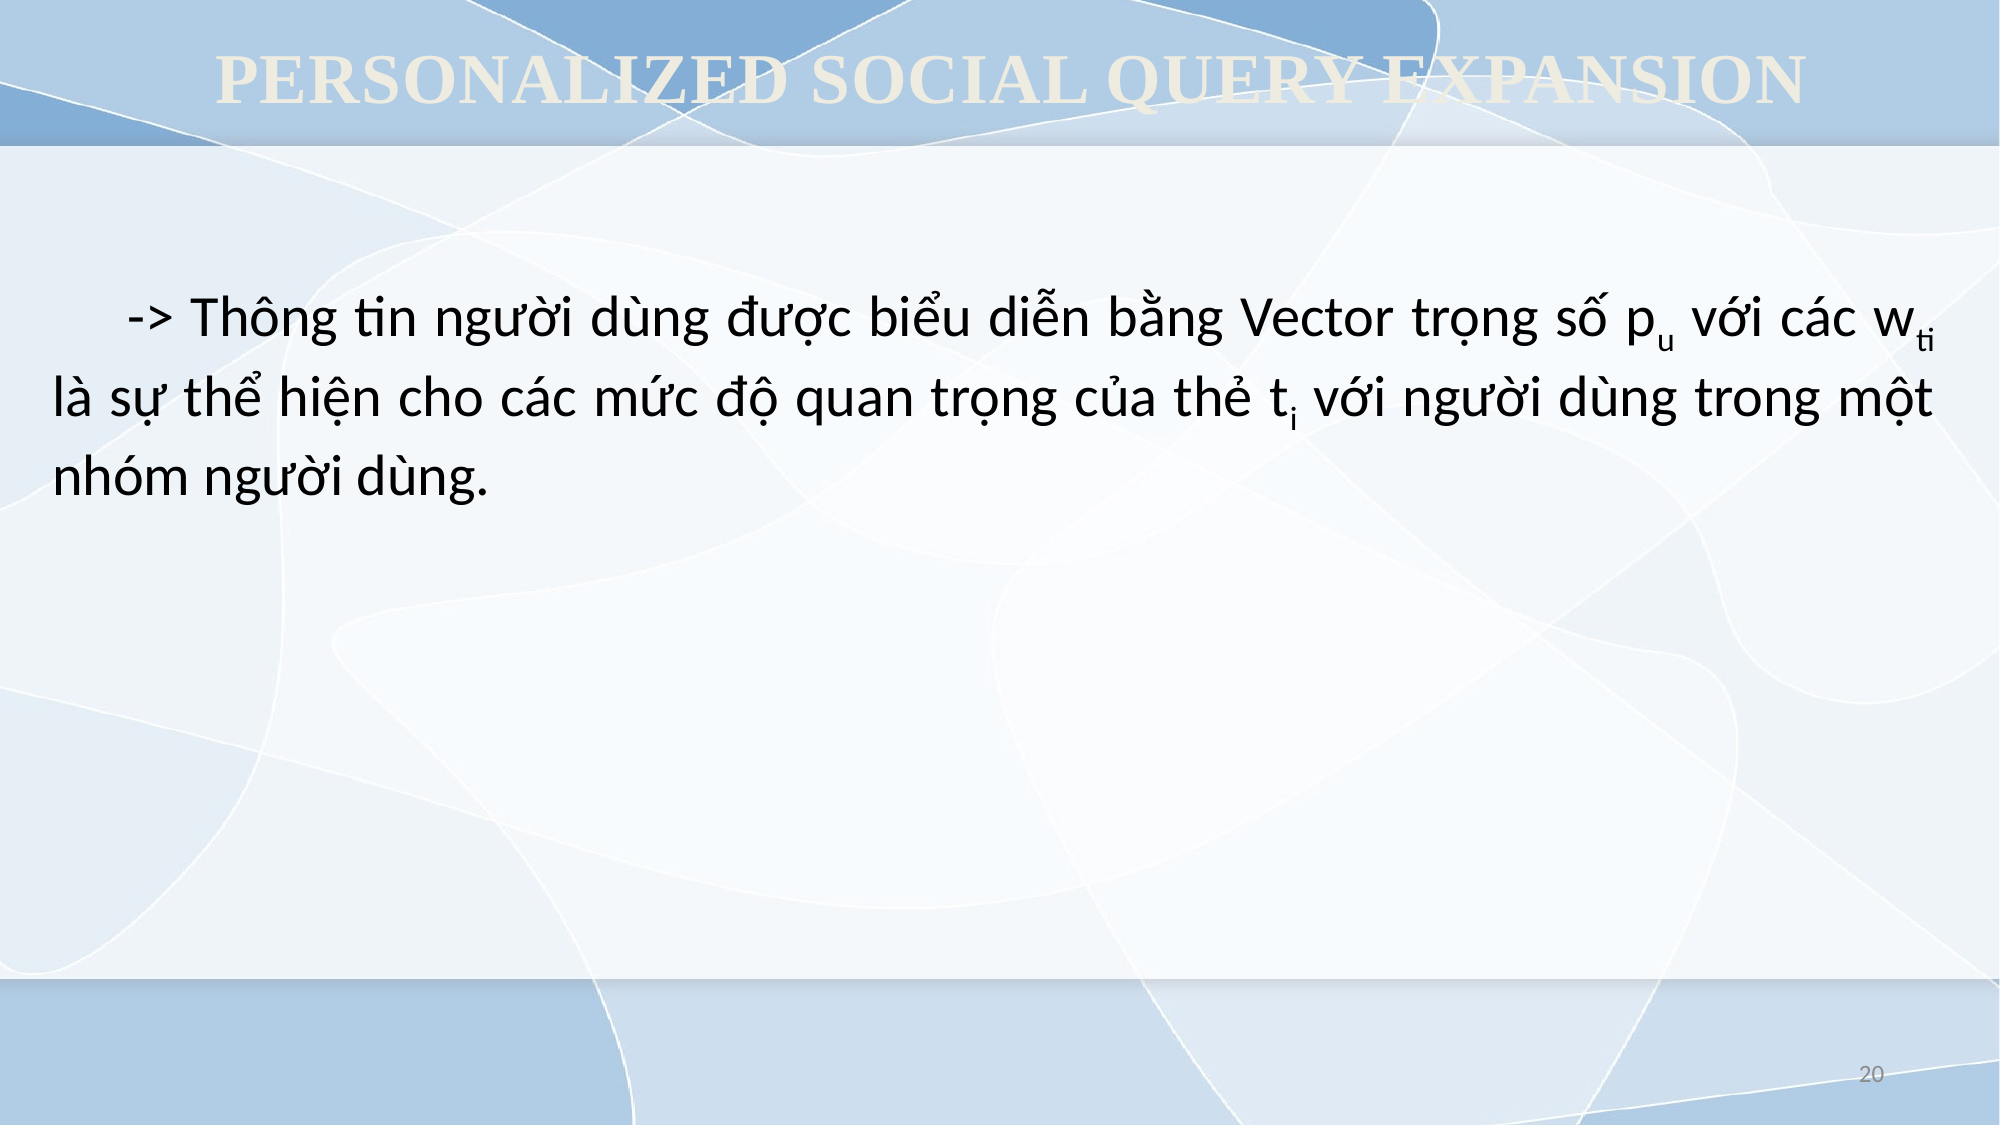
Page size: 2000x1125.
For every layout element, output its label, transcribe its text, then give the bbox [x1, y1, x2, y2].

list -> Thông tin người dùng được biểu diễn bằng Vector trọng số pu với các wti là sự thể hiện cho các mức độ quan trọng của thẻ ti với người dùng trong một nhóm người dùng. [37, 262, 1950, 925]
title PERSONALIZED SOCIAL QUERY EXPANSION [24, 0, 2000, 150]
slide_number <number> [1432, 1042, 1900, 1103]
